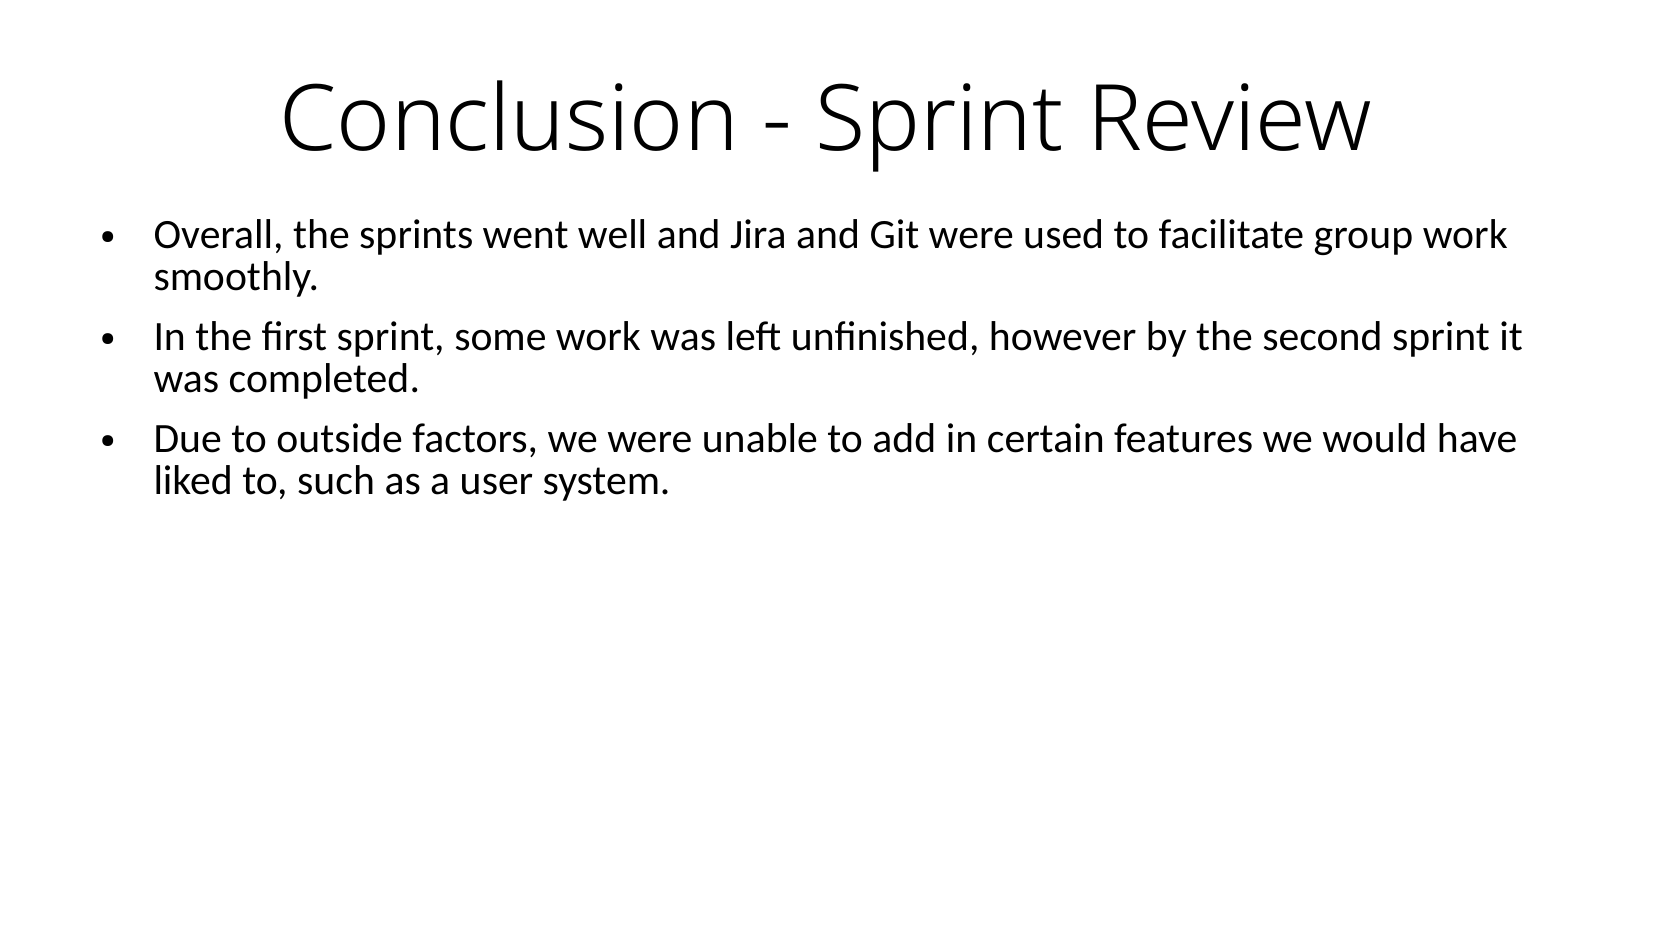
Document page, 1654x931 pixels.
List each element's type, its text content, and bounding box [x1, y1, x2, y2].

list Overall, the sprints went well and Jira and Git were used to facilitate group work smoothly. In the first sprint, some work was left unfinished, however by the second sprint it was completed. Due to outside factors, we were unable to add in certain features we would have liked to, such as a user system. [82, 217, 1565, 798]
title Conclusion - Sprint Review [82, 37, 1571, 193]
